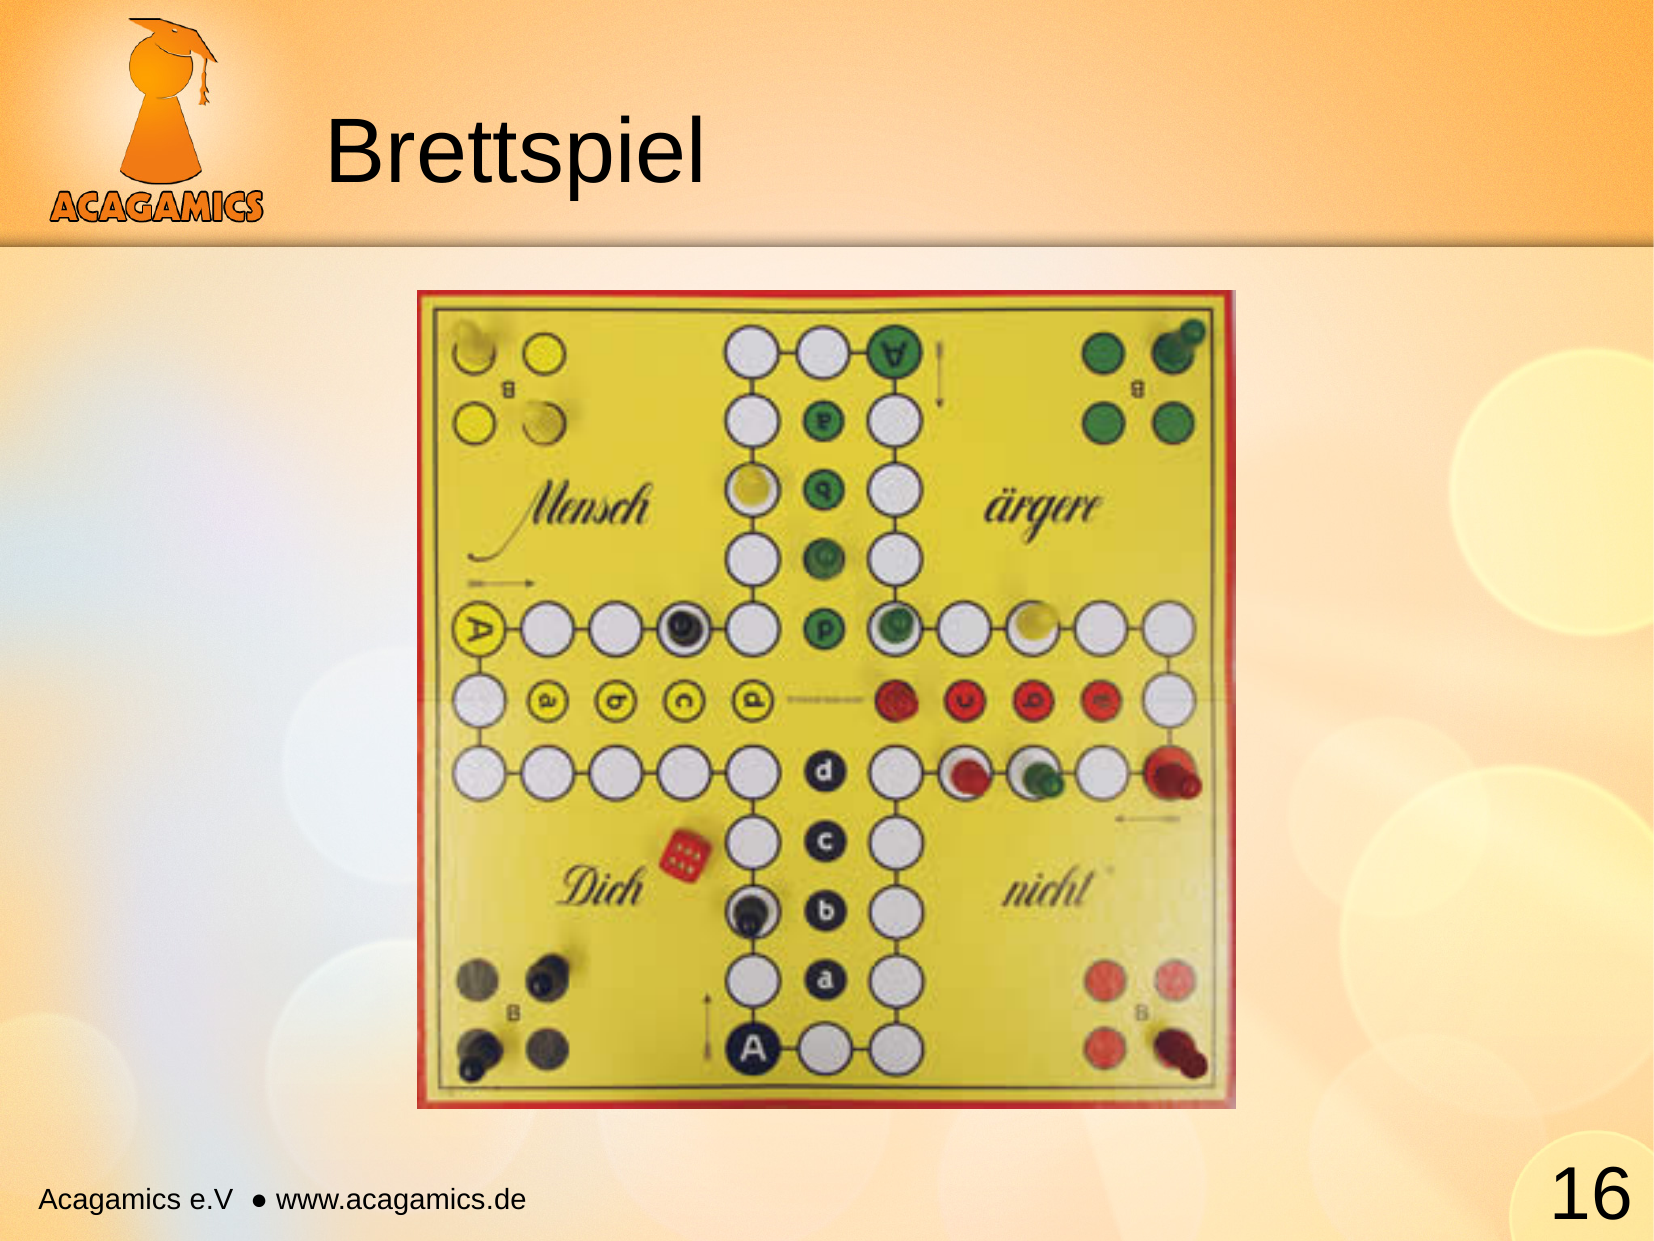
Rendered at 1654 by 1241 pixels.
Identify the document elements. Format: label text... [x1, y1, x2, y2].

text_box [1517, 1151, 1654, 1241]
title Brettspiel [324, 76, 1571, 216]
picture [417, 290, 1236, 1109]
